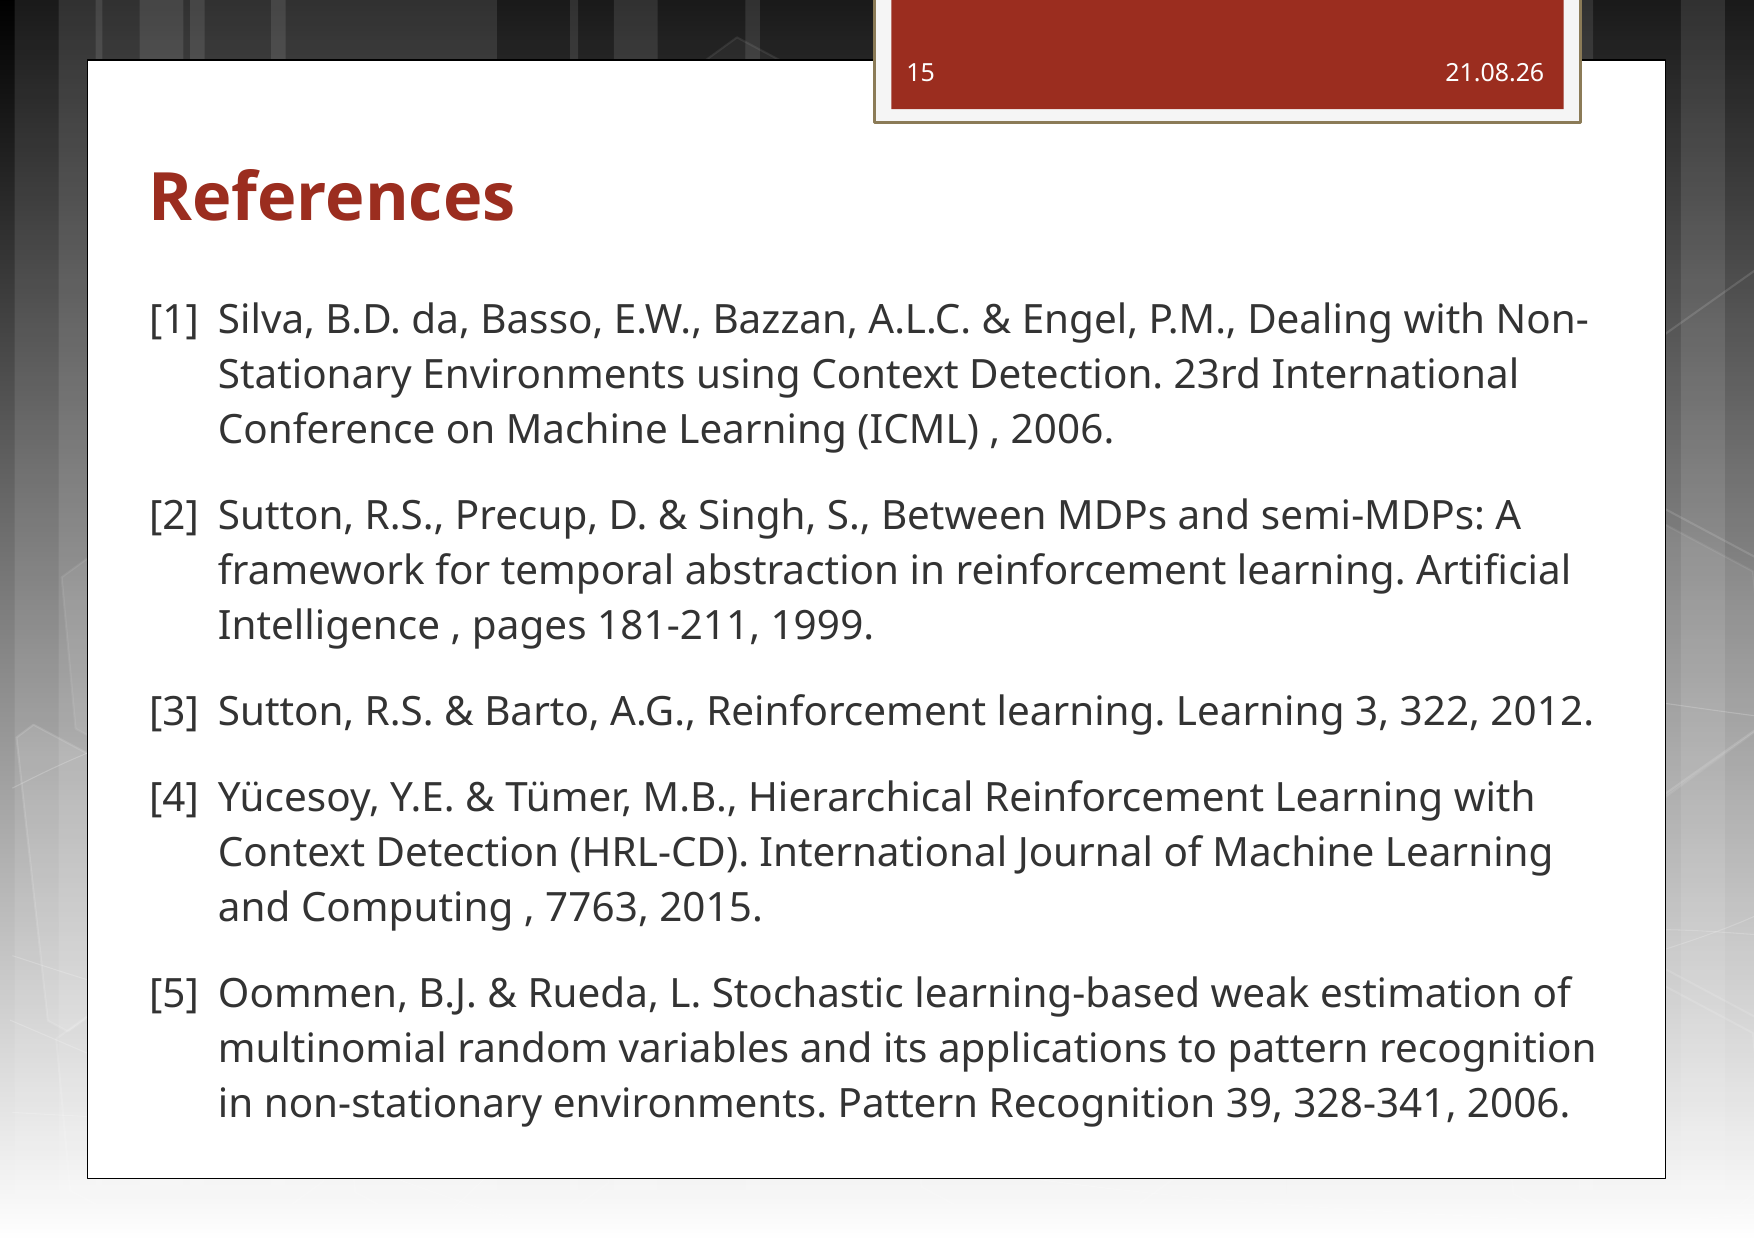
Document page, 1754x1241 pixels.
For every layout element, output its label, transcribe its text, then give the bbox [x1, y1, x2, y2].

title References [88, 132, 1664, 257]
list Silva, B.D. da, Basso, E.W., Bazzan, A.L.C. & Engel, P.M., Dealing with Non-Stationary Environments using Context Detection. 23rd International Conference on Machine Learning (ICML) , 2006. Sutton, R.S., Precup, D. & Singh, S., Between MDPs and semi-MDPs: A framework for temporal abstraction in reinforcement learning. Artificial Intelligence , pages 181-211, 1999. Sutton, R.S. & Barto, A.G., Reinforcement learning. Learning 3, 322, 2012. Yücesoy, Y.E. & Tümer, M.B., Hierarchical Reinforcement Learning with Context Detection (HRL-CD). International Journal of Machine Learning and Computing , 7763, 2015. Oommen, B.J. & Rueda, L. Stochastic learning-based weak estimation of multinomial random variables and its applications to pattern recognition in non-stationary environments. Pattern Recognition 39, 328-341, 2006. [88, 289, 1664, 1175]
